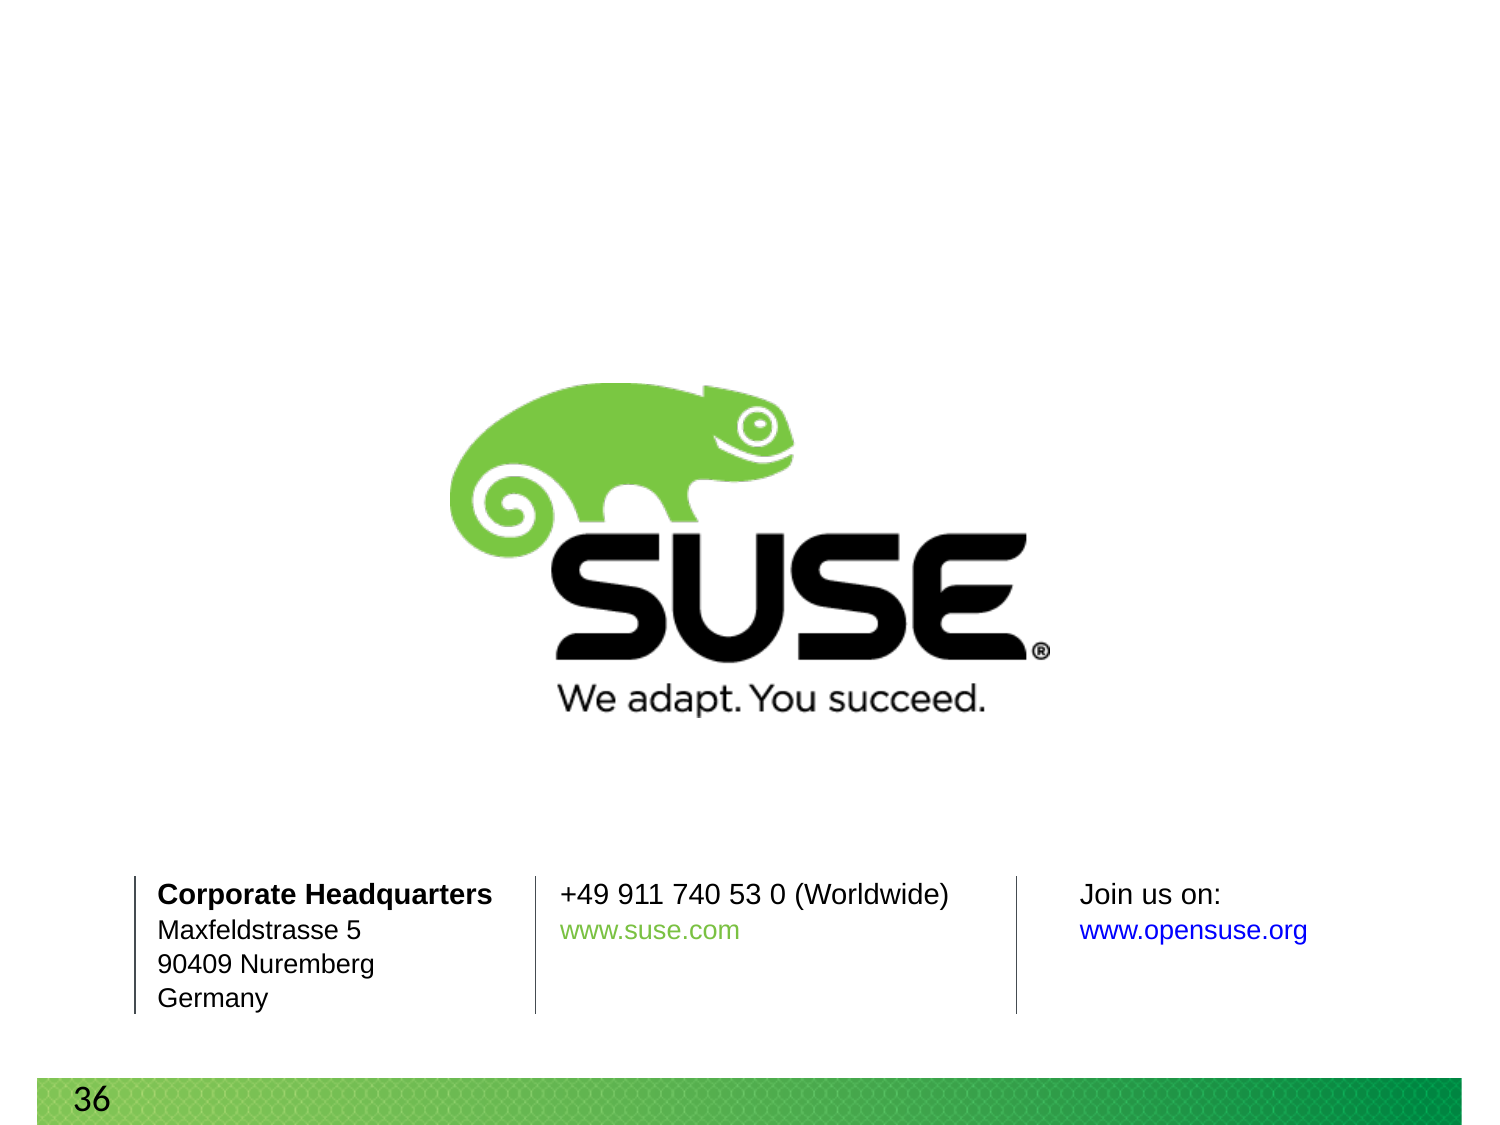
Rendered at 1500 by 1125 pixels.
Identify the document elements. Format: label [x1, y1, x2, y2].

picture [37, 1078, 1462, 1125]
picture [450, 383, 1050, 718]
